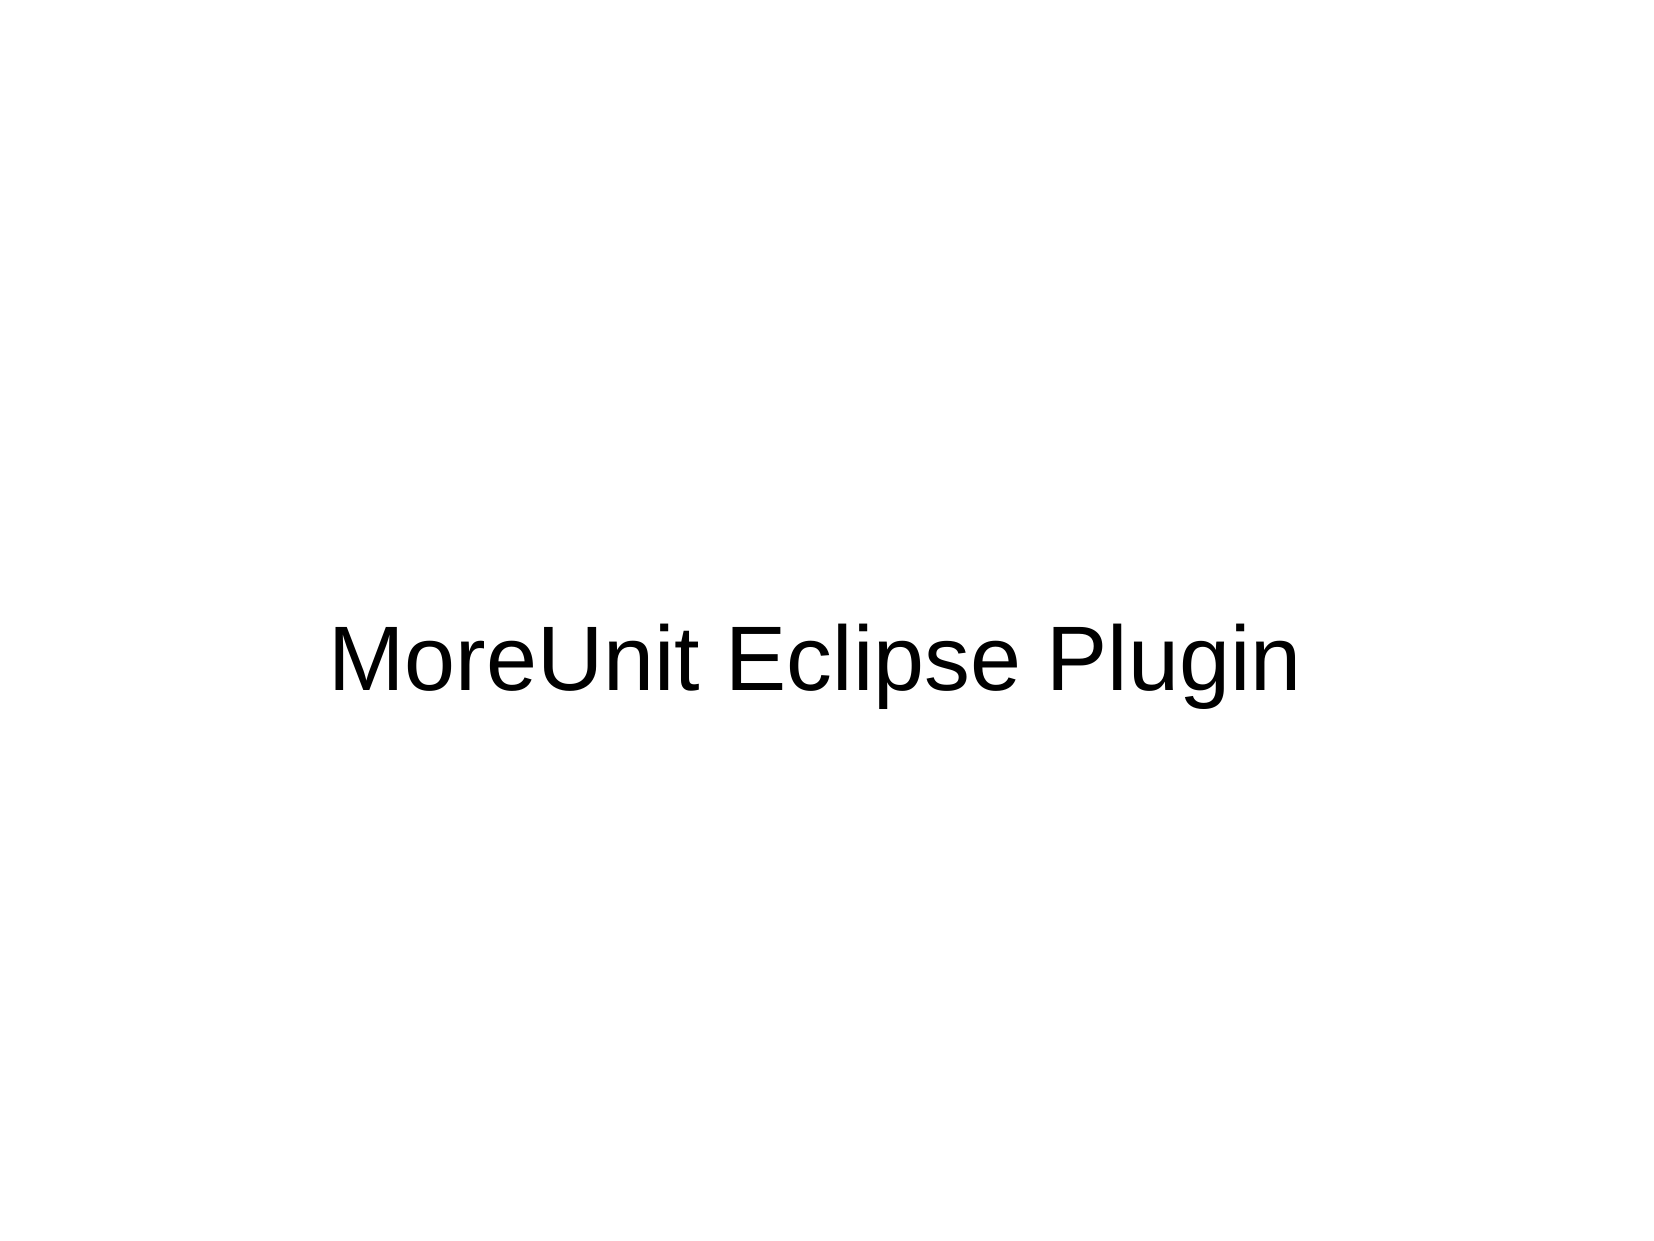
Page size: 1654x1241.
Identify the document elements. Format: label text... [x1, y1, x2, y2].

title MoreUnit Eclipse Plugin [71, 555, 1561, 763]
